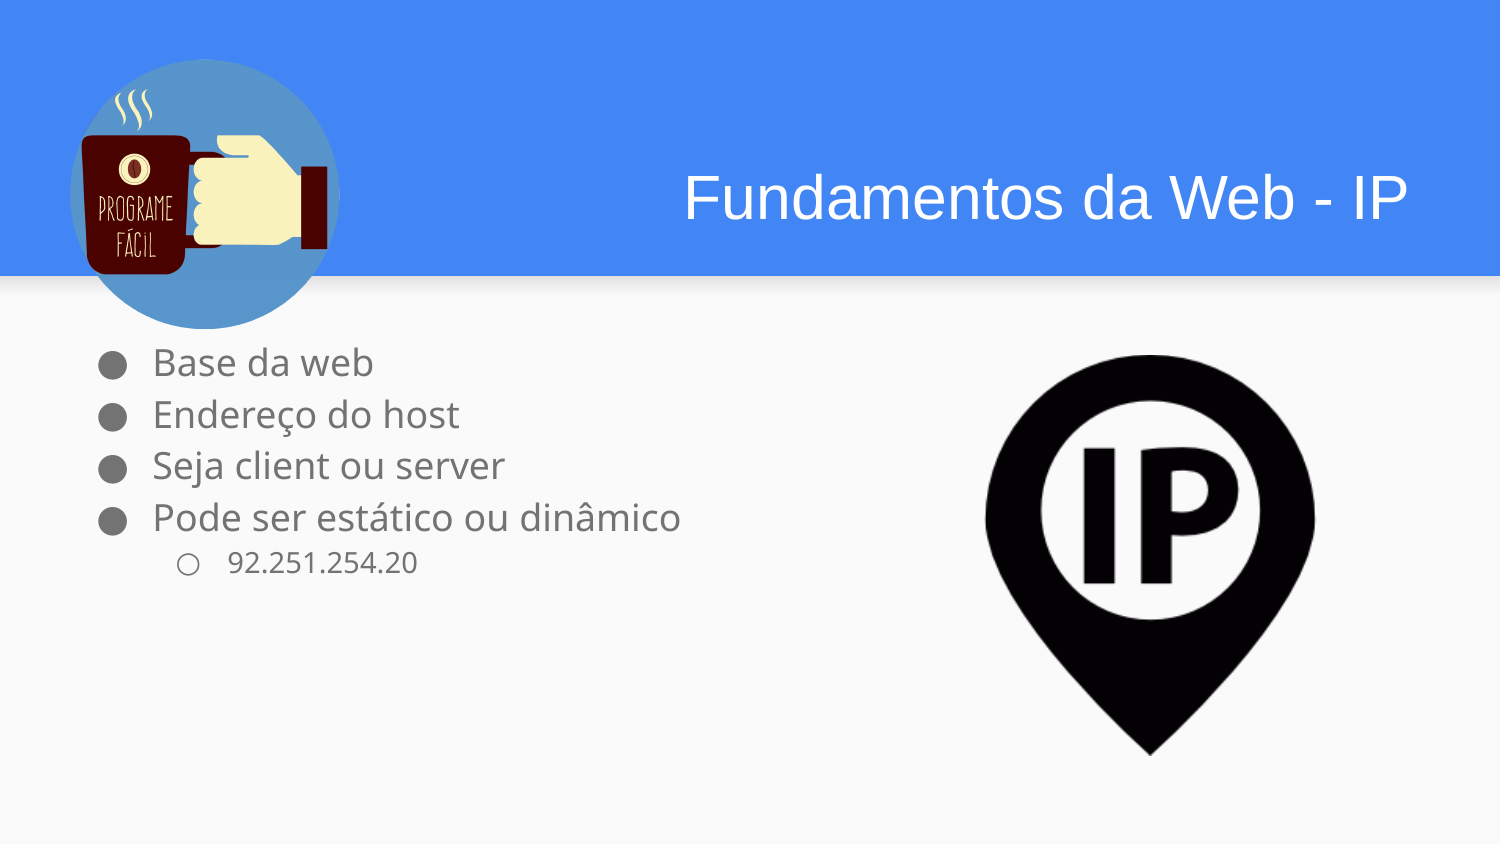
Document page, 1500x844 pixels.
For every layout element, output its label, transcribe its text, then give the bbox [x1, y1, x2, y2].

list Base da web Endereço do host Seja client ou server Pode ser estático ou dinâmico 92.251.254.20 [62, 317, 1462, 794]
title Fundamentos da Web - IP [385, 121, 1427, 248]
picture [24, 57, 385, 330]
picture [950, 355, 1351, 756]
